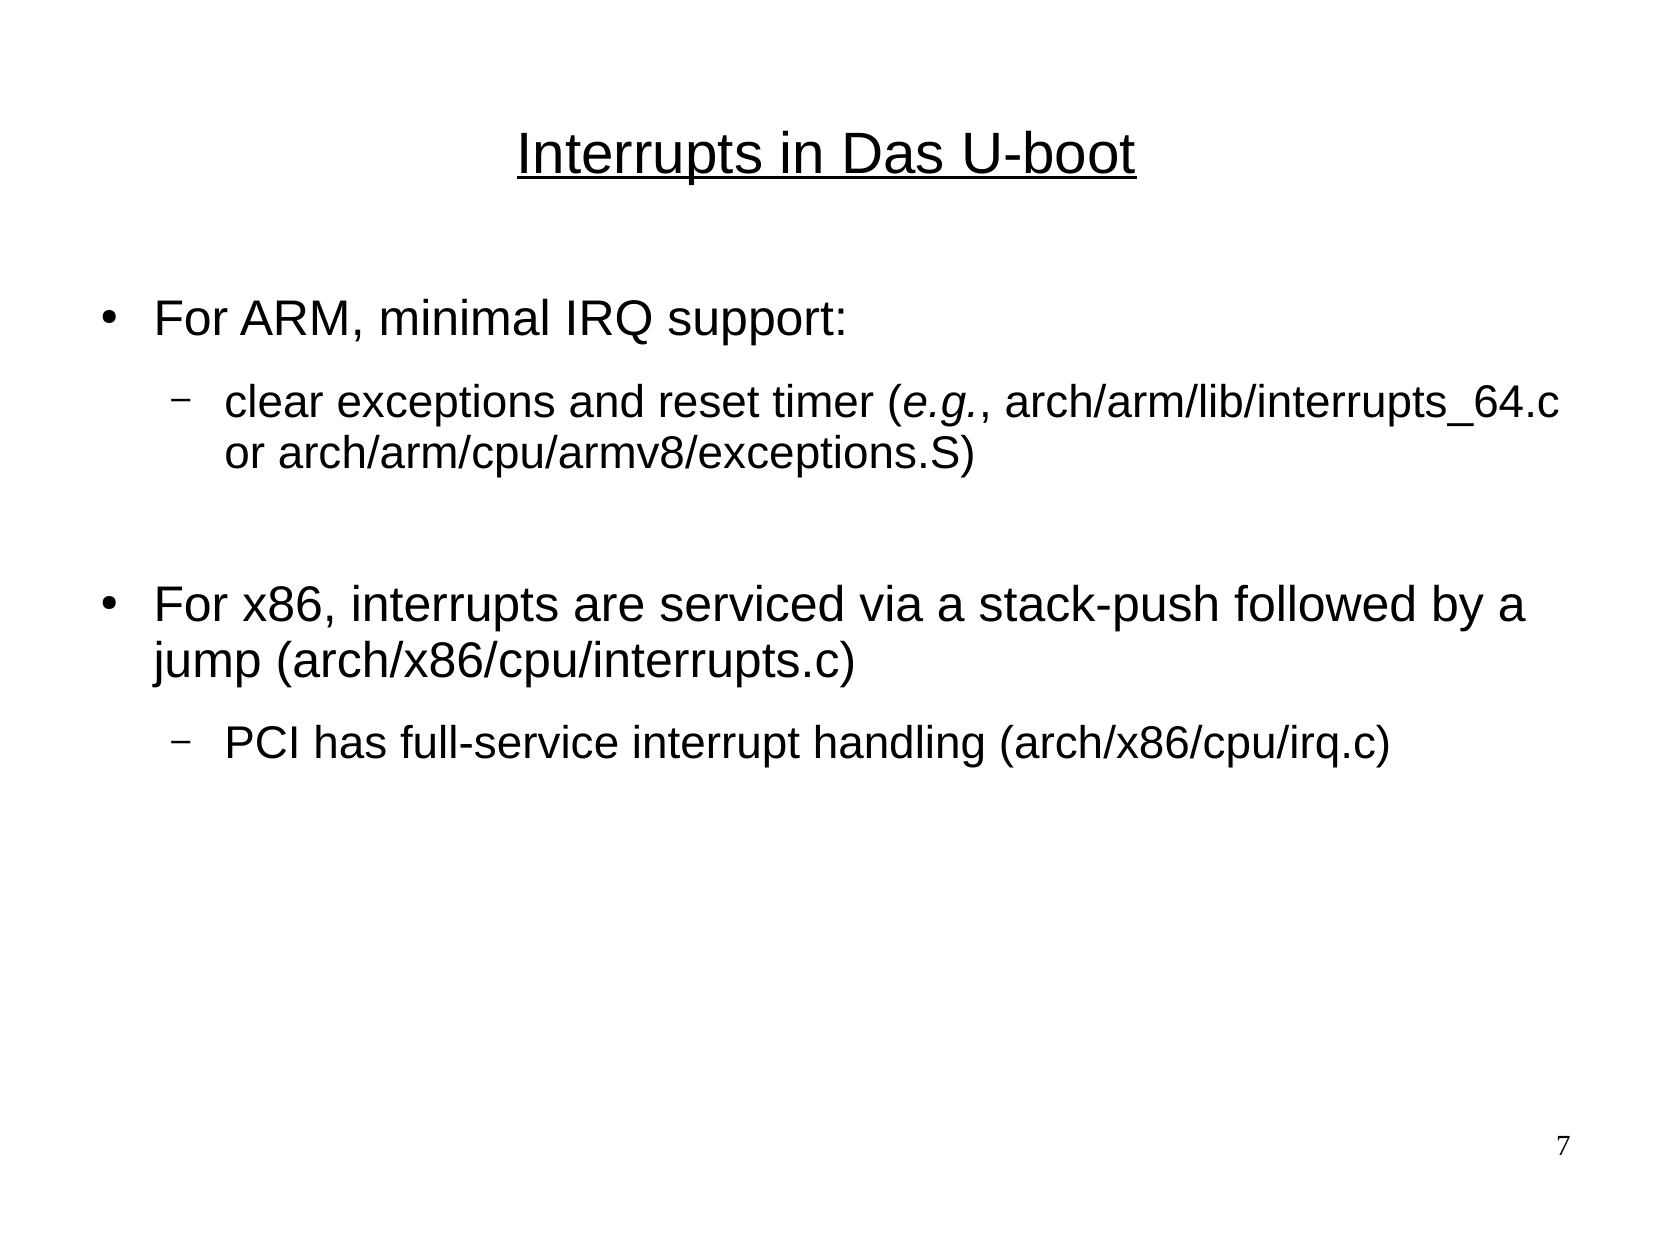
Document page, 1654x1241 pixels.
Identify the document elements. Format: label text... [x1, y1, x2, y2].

list For ARM, minimal IRQ support: clear exceptions and reset timer (e.g., arch/arm/lib/interrupts_64.c or arch/arm/cpu/armv8/exceptions.S) For x86, interrupts are serviced via a stack-push followed by a jump (arch/x86/cpu/interrupts.c) PCI has full-service interrupt handling (arch/x86/cpu/irq.c) [82, 290, 1571, 1010]
title Interrupts in Das U-boot [82, 49, 1571, 257]
